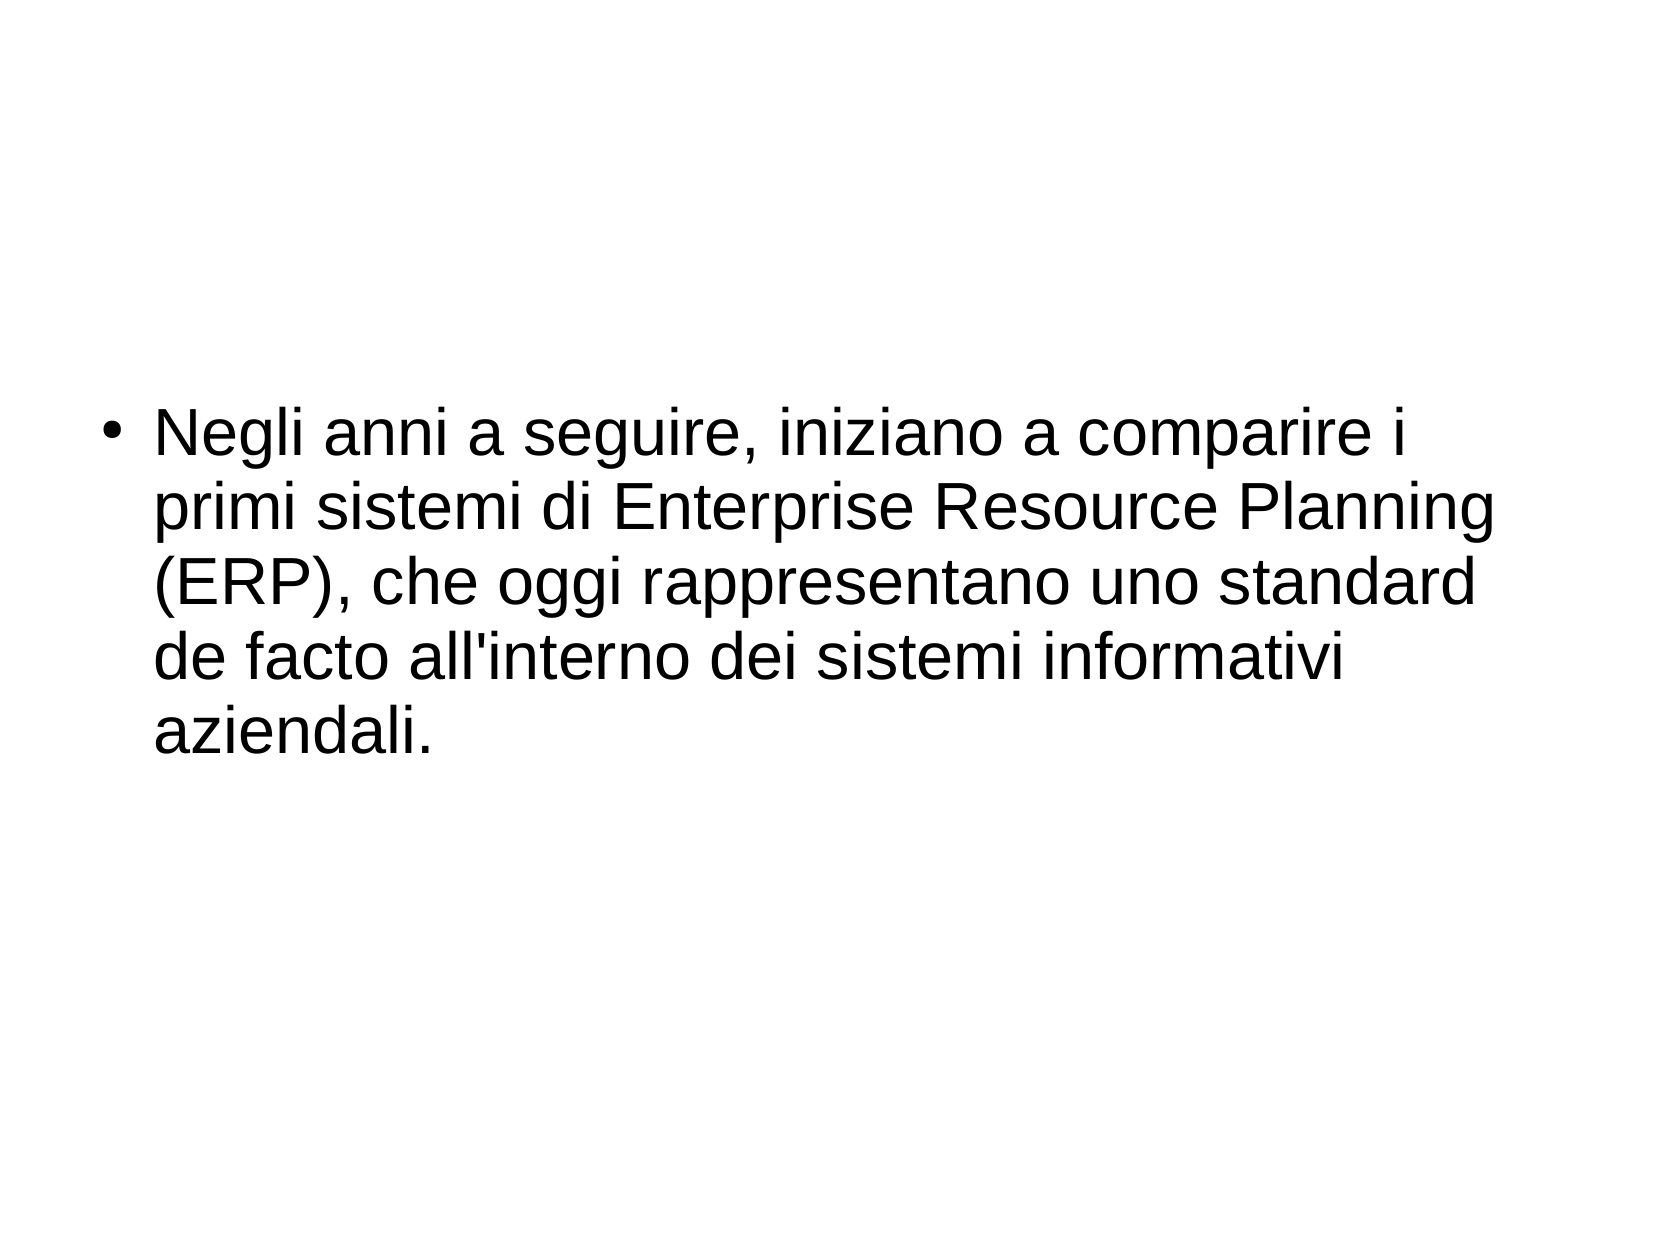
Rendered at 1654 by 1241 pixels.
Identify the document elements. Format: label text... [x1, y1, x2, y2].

list Negli anni a seguire, iniziano a comparire i primi sistemi di Enterprise Resource Planning (ERP), che oggi rappresentano uno standard de facto all'interno dei sistemi informativi aziendali. [82, 290, 1571, 1010]
